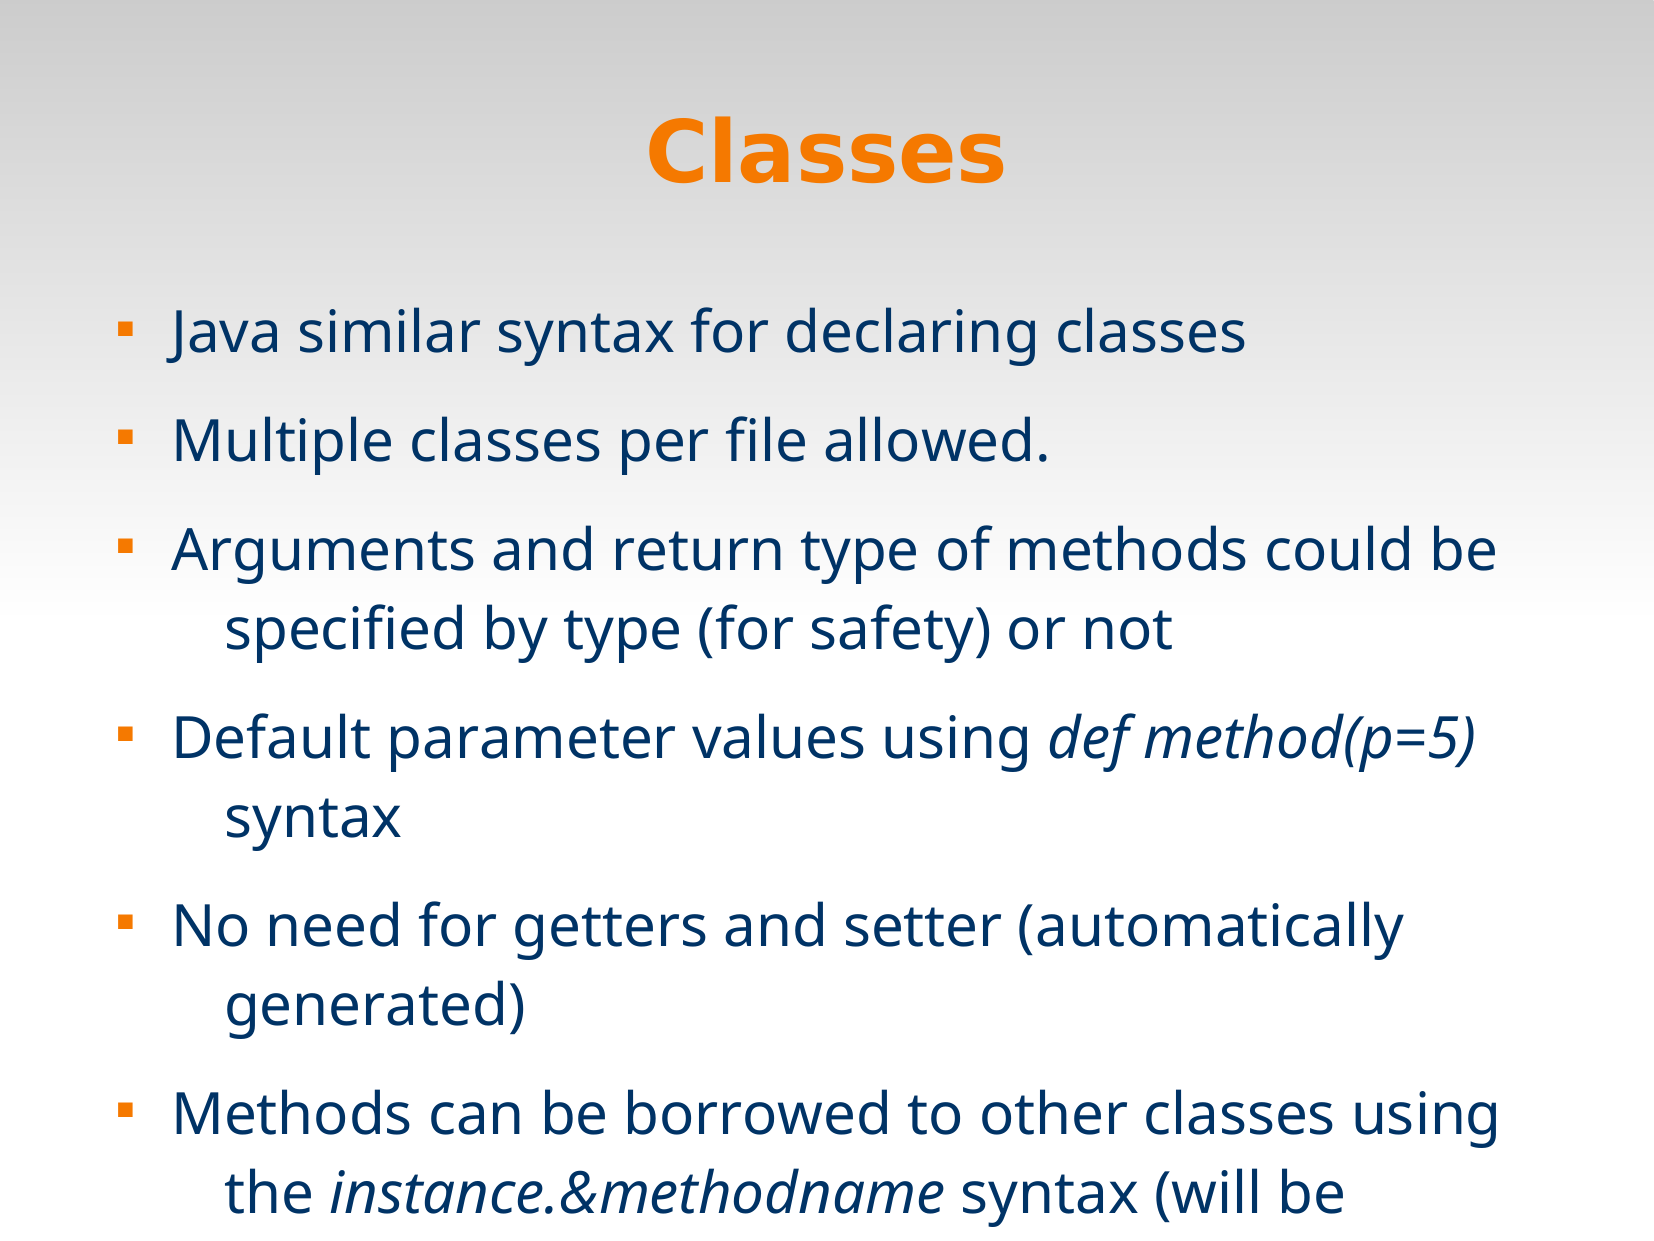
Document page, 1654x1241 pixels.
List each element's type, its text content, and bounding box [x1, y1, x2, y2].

list Java similar syntax for declaring classes Multiple classes per file allowed. Arguments and return type of methods could be specified by type (for safety) or not Default parameter values using def method(p=5) syntax No need for getters and setter (automatically generated) Methods can be borrowed to other classes using the instance.&methodname syntax (will be discussed later under meta programming) [82, 290, 1571, 1183]
title Classes [82, 49, 1571, 257]
